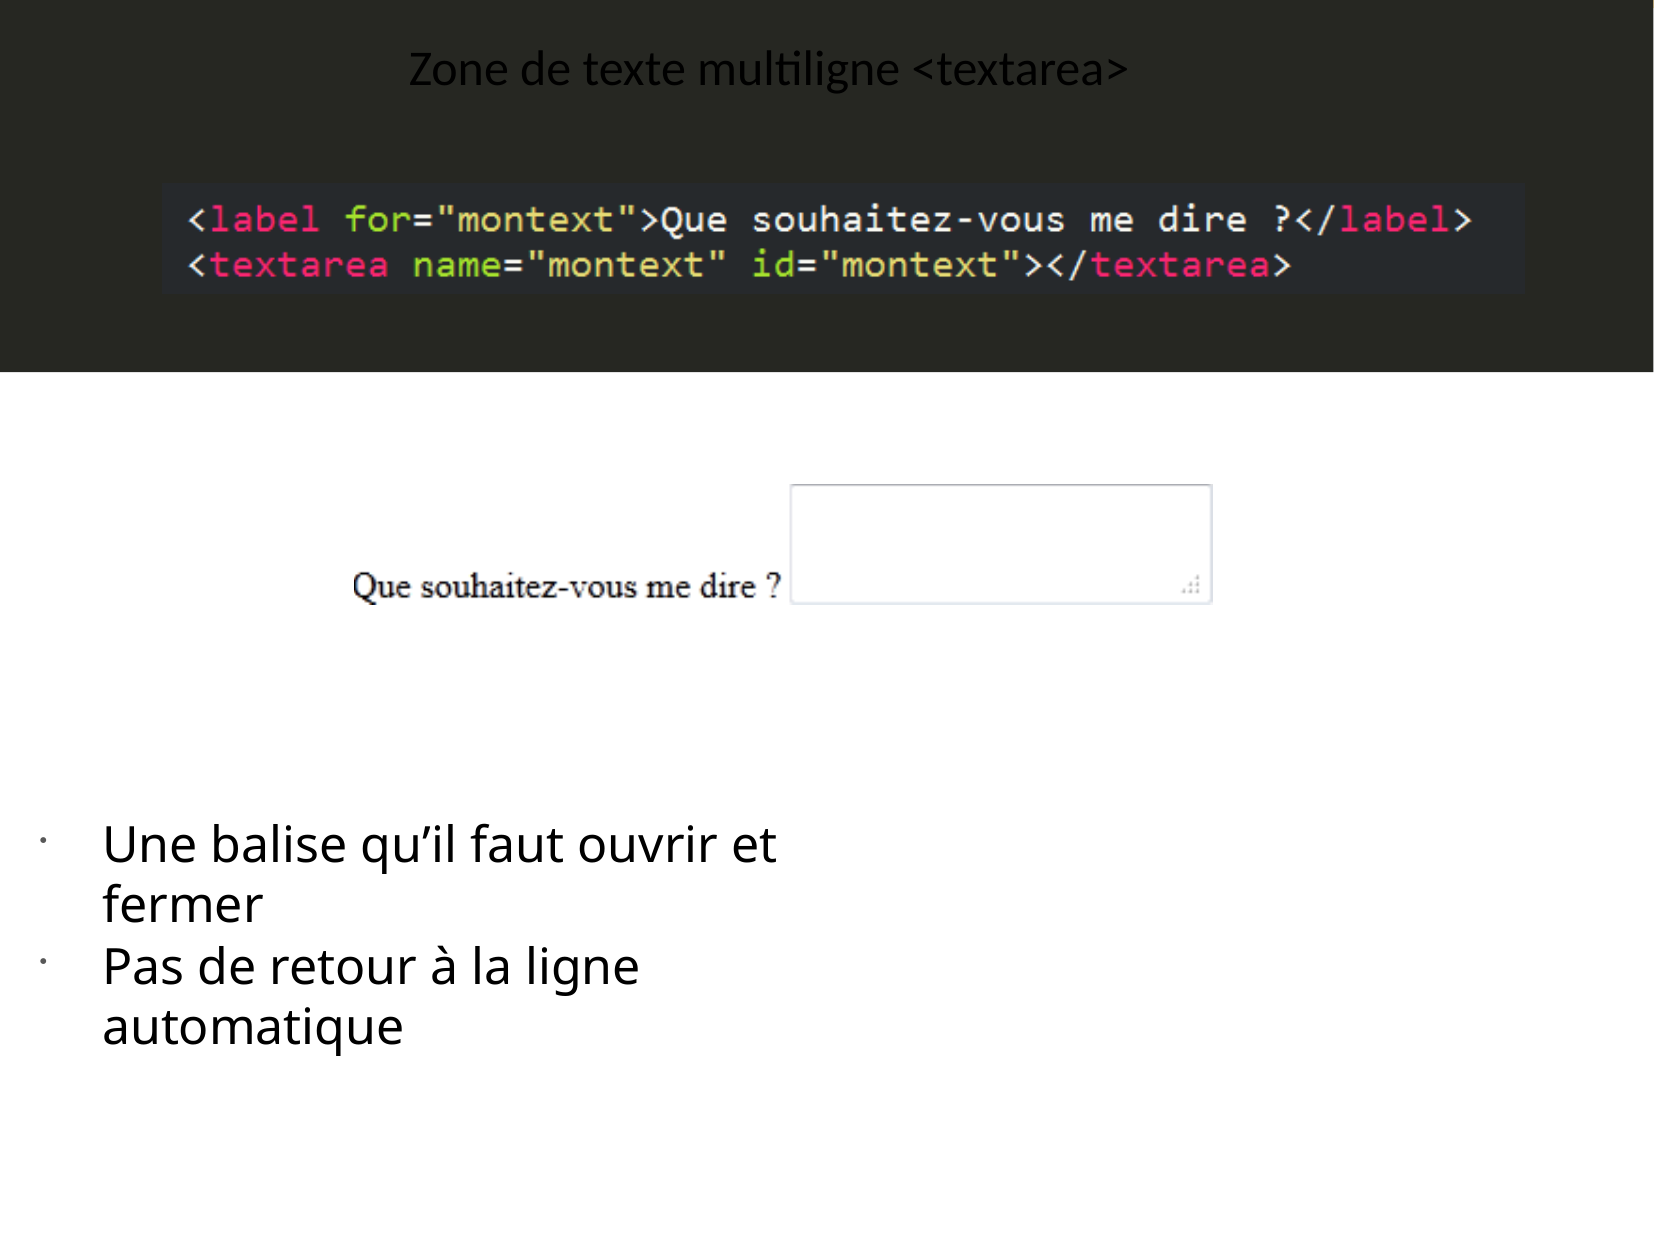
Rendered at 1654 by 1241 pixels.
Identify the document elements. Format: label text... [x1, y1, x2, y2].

picture [162, 183, 1525, 294]
text_box Une balise qu’il faut ouvrir et fermer Pas de retour à la ligne automatique [37, 810, 908, 1055]
title Zone de texte multiligne <textarea> [406, 33, 1248, 183]
picture [354, 484, 1213, 605]
text_box [0, 0, 1654, 373]
